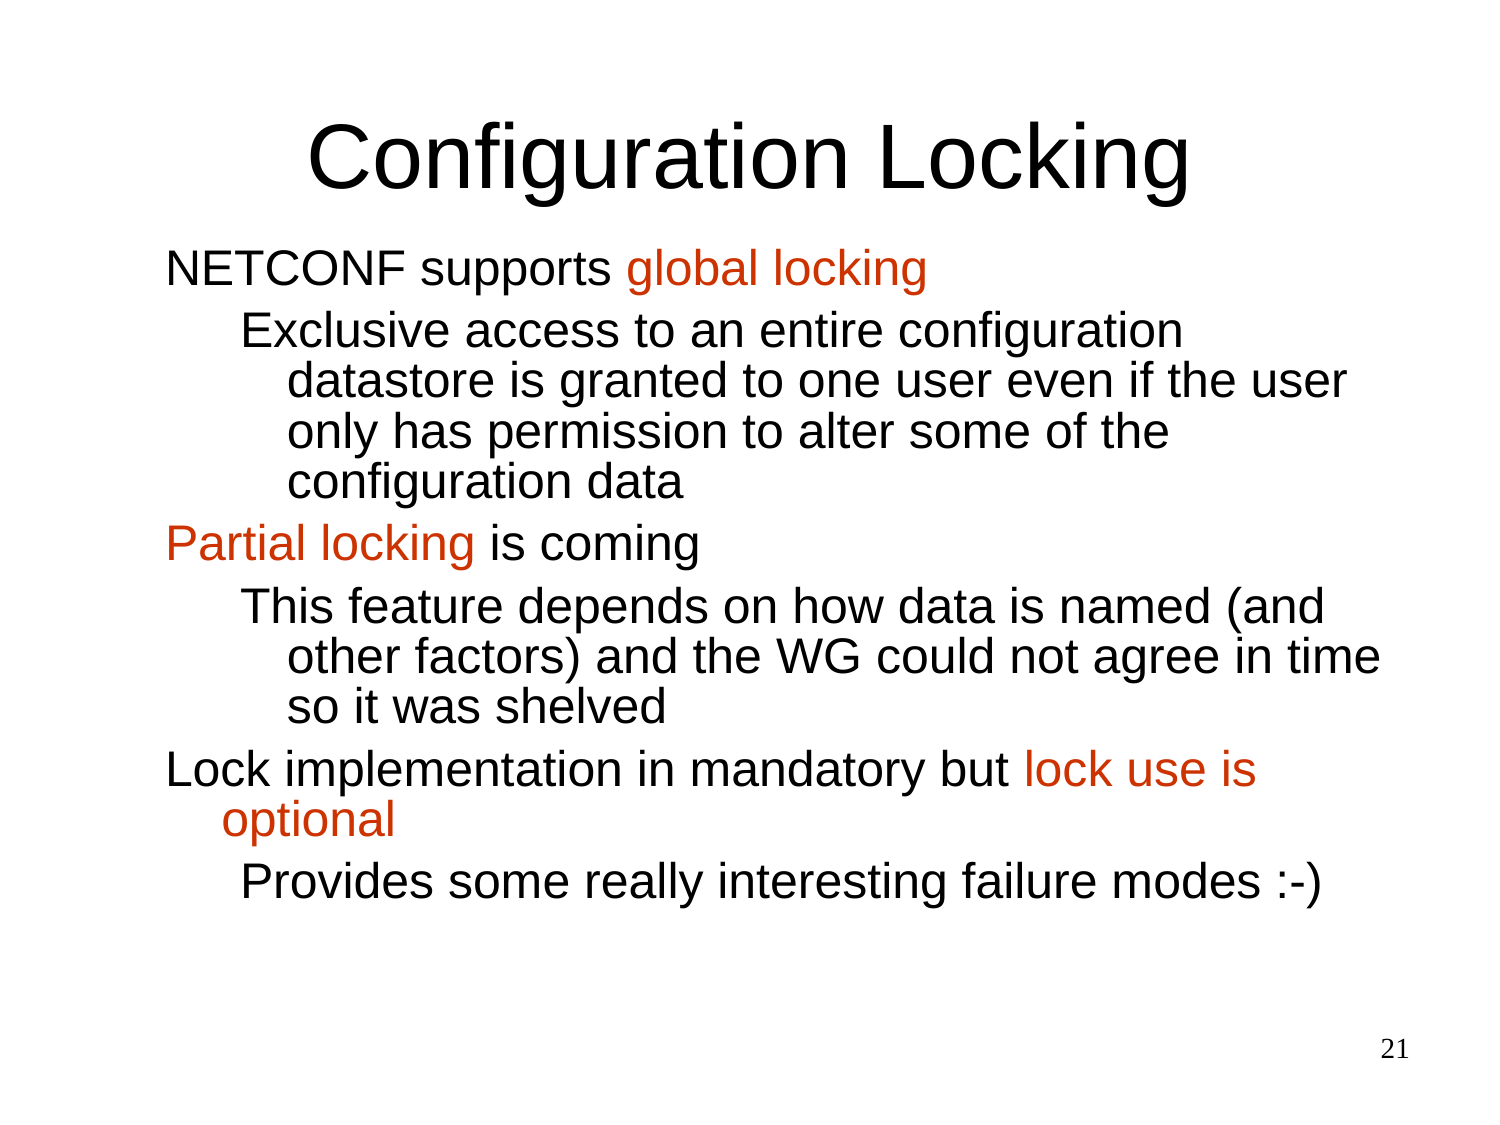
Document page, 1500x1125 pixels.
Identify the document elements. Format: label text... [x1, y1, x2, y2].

title Configuration Locking [75, 61, 1426, 216]
list NETCONF supports global locking Exclusive access to an entire configuration datastore is granted to one user even if the user only has permission to alter some of the configuration data Partial locking is coming This feature depends on how data is named (and other factors) and the WG could not agree in time so it was shelved Lock implementation in mandatory but lock use is optional Provides some really interesting failure modes :-) [149, 237, 1400, 976]
